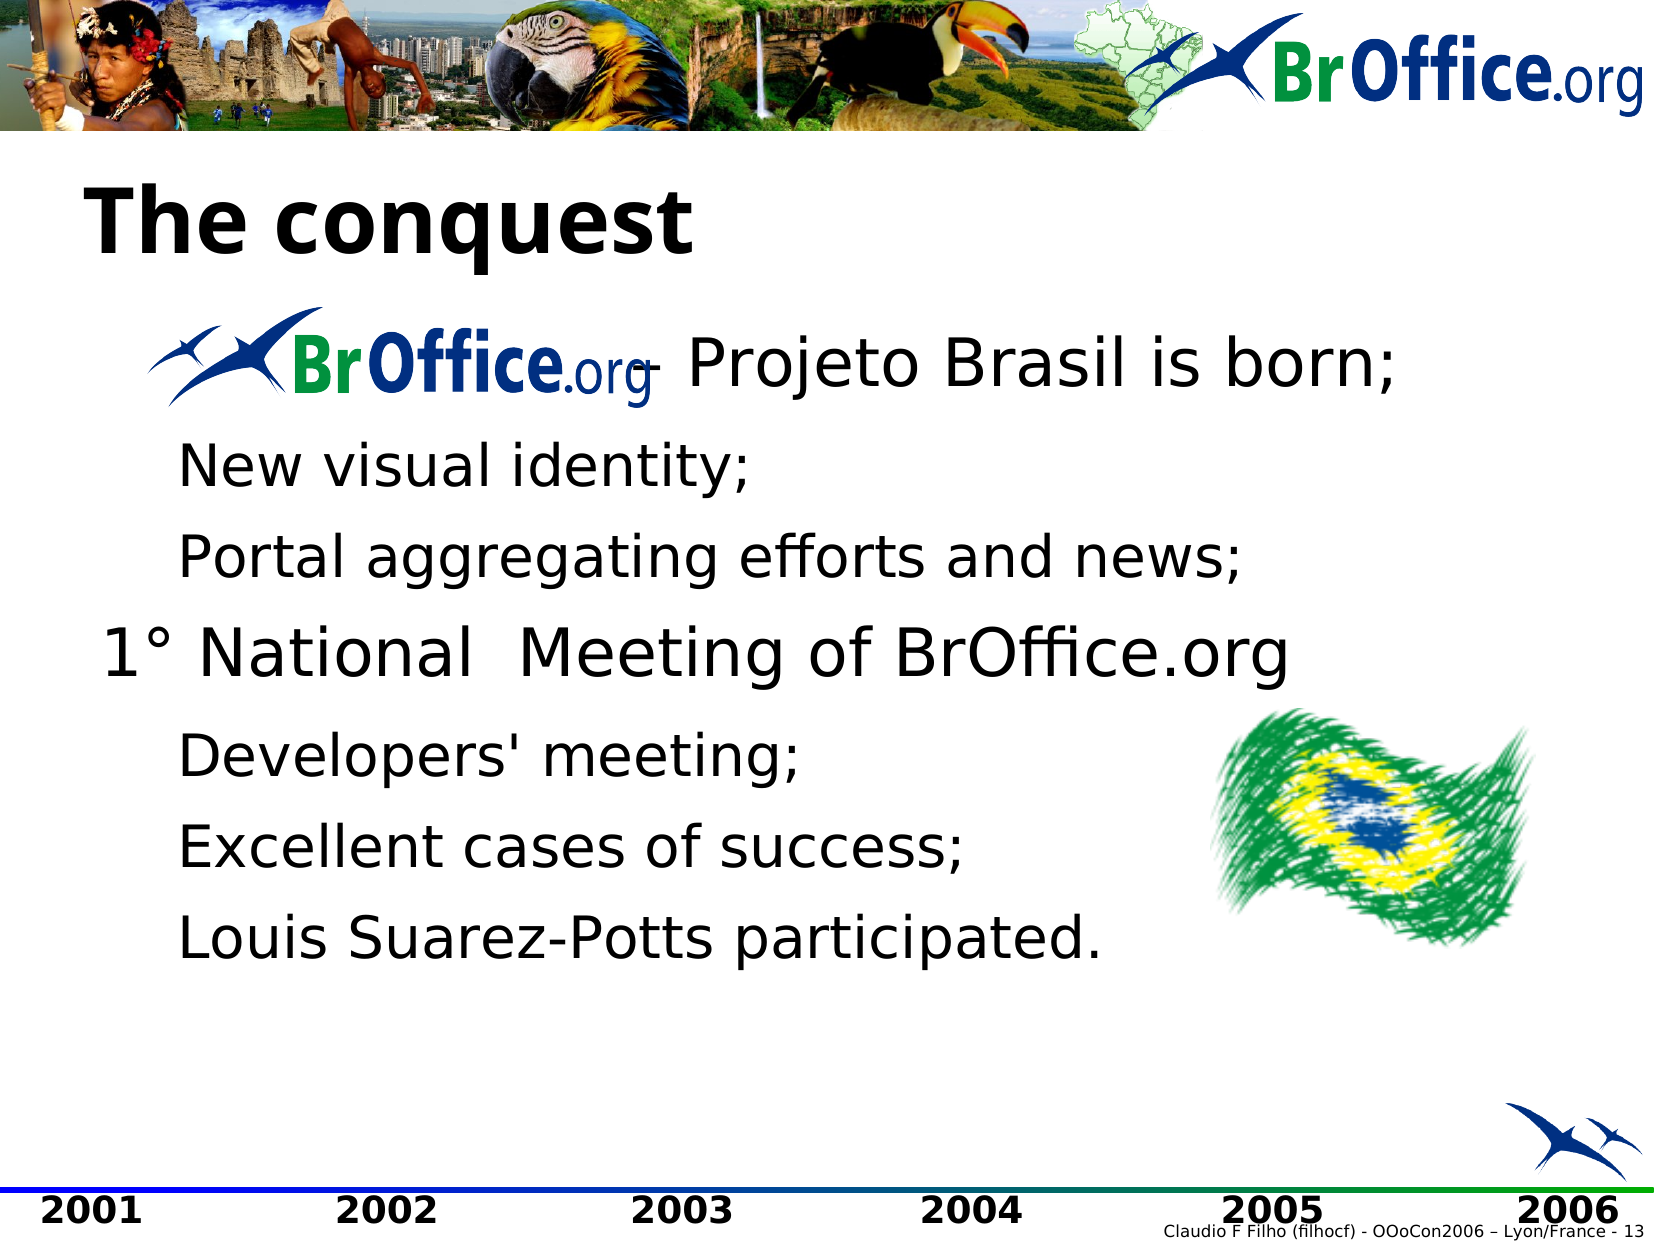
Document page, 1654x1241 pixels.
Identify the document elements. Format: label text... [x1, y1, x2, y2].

text_box 2005 [1198, 1181, 1347, 1240]
text_box 2001 [17, 1181, 166, 1240]
text_box 2002 [312, 1181, 461, 1240]
picture [1210, 708, 1536, 949]
picture [147, 307, 650, 408]
title The conquest [82, 159, 1571, 278]
picture [1505, 1103, 1643, 1182]
list – Projeto Brasil is born; New visual identity; Portal aggregating efforts and news; 1° National Meeting of BrOffice.org Developers' meeting; Excellent cases of success; Louis Suarez-Potts participated. [82, 324, 1571, 1109]
text_box 2004 [897, 1181, 1046, 1240]
text_box 2006 [1494, 1181, 1642, 1240]
picture [0, 0, 1642, 131]
text_box 2003 [608, 1181, 756, 1240]
